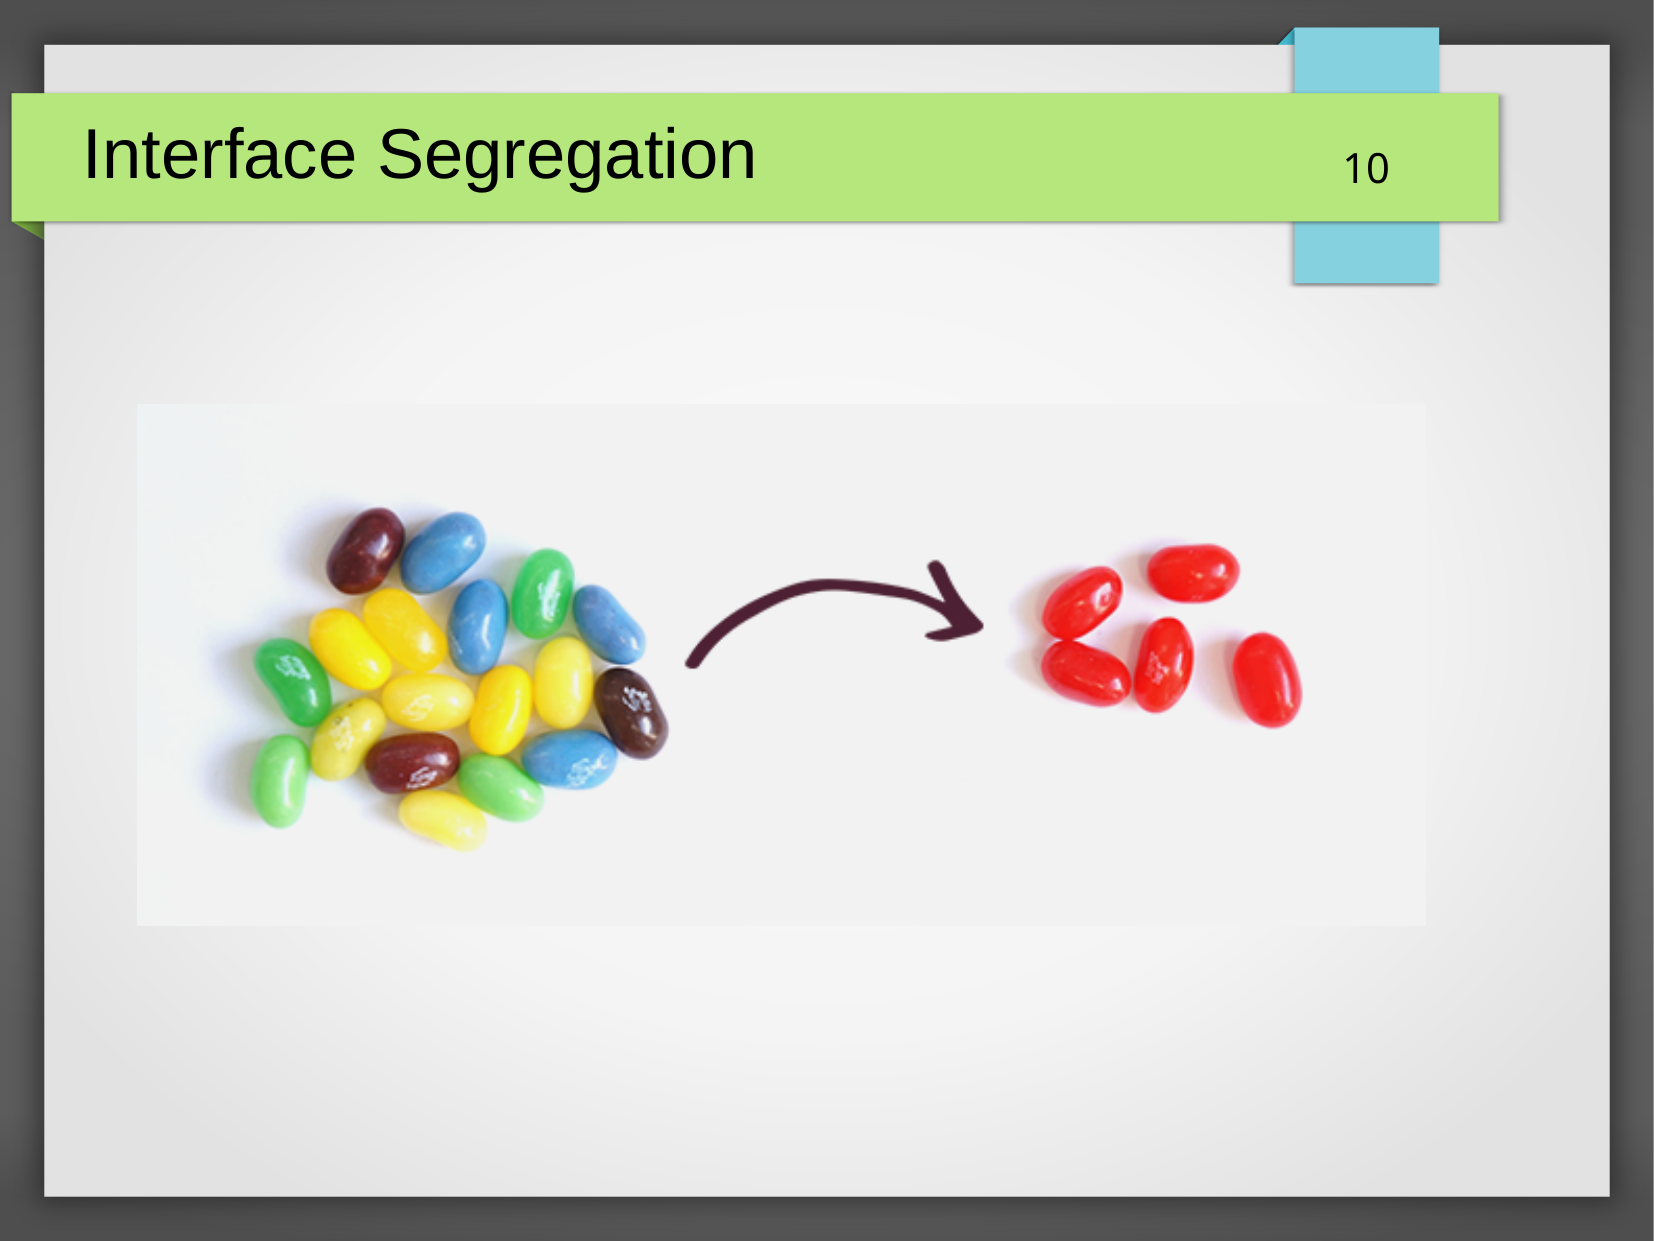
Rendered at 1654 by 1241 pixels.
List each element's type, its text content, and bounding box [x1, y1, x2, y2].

picture [0, 0, 1654, 1241]
text_box <number> [1254, 131, 1479, 207]
title Interface Segregation [82, 94, 1264, 213]
